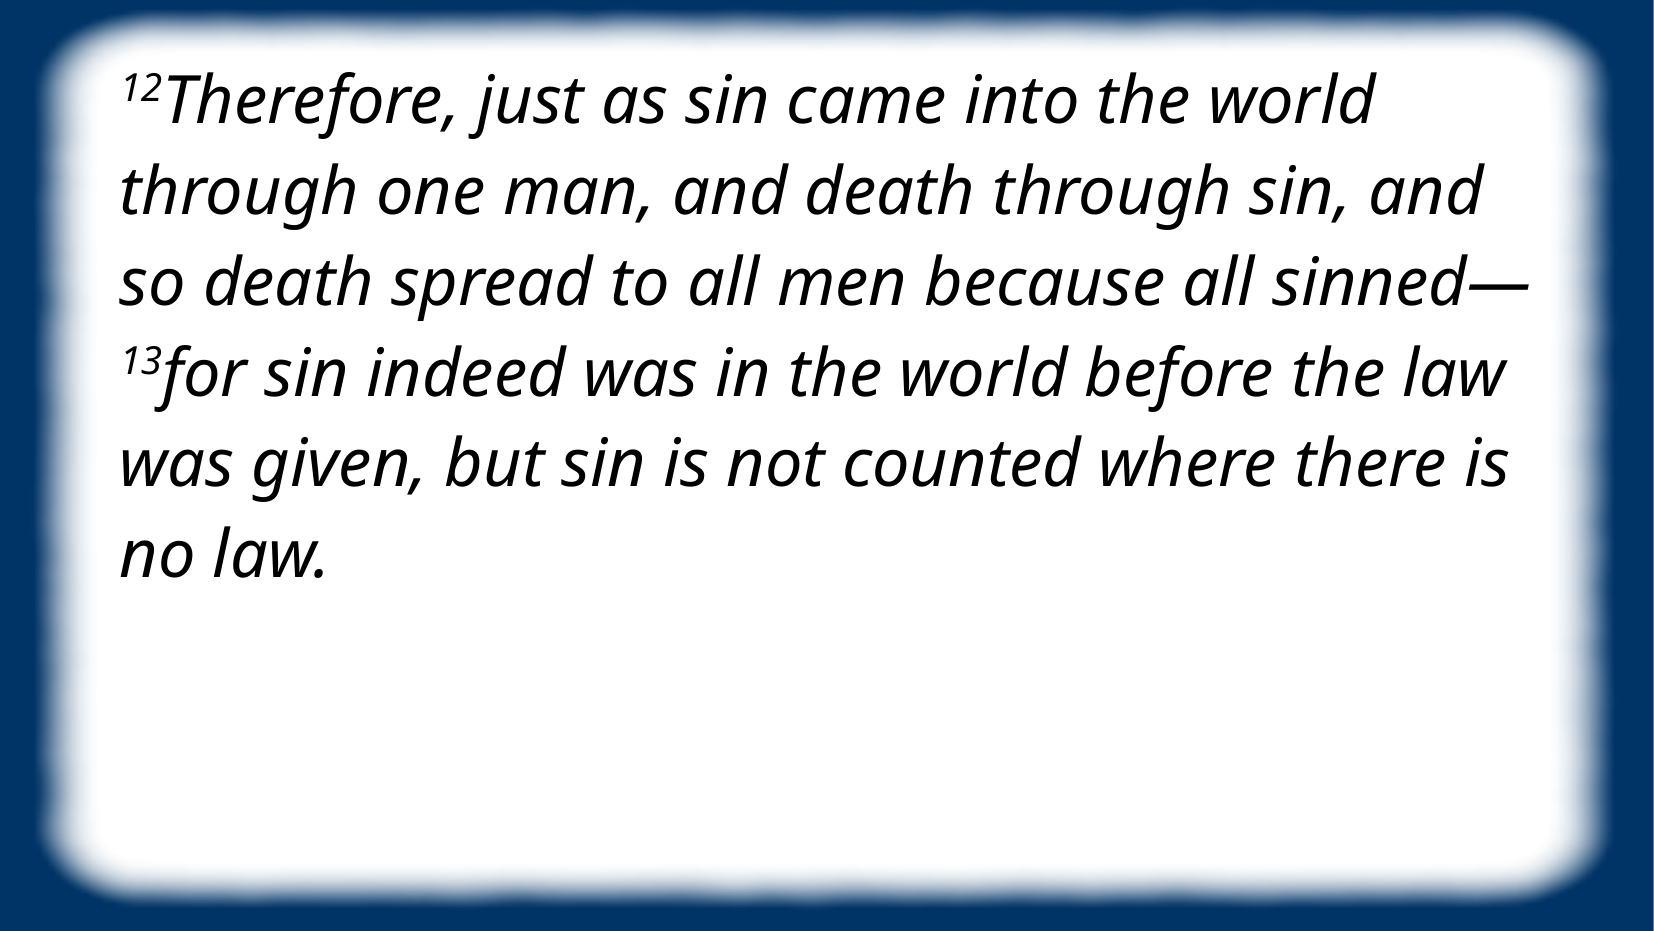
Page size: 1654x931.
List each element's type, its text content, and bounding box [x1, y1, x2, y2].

picture [0, 0, 1654, 931]
text_box 12Therefore, just as sin came into the world through one man, and death through sin, and so death spread to all men because all sinned— 13for sin indeed was in the world before the law was given, but sin is not counted where there is no law. [105, 45, 1561, 593]
